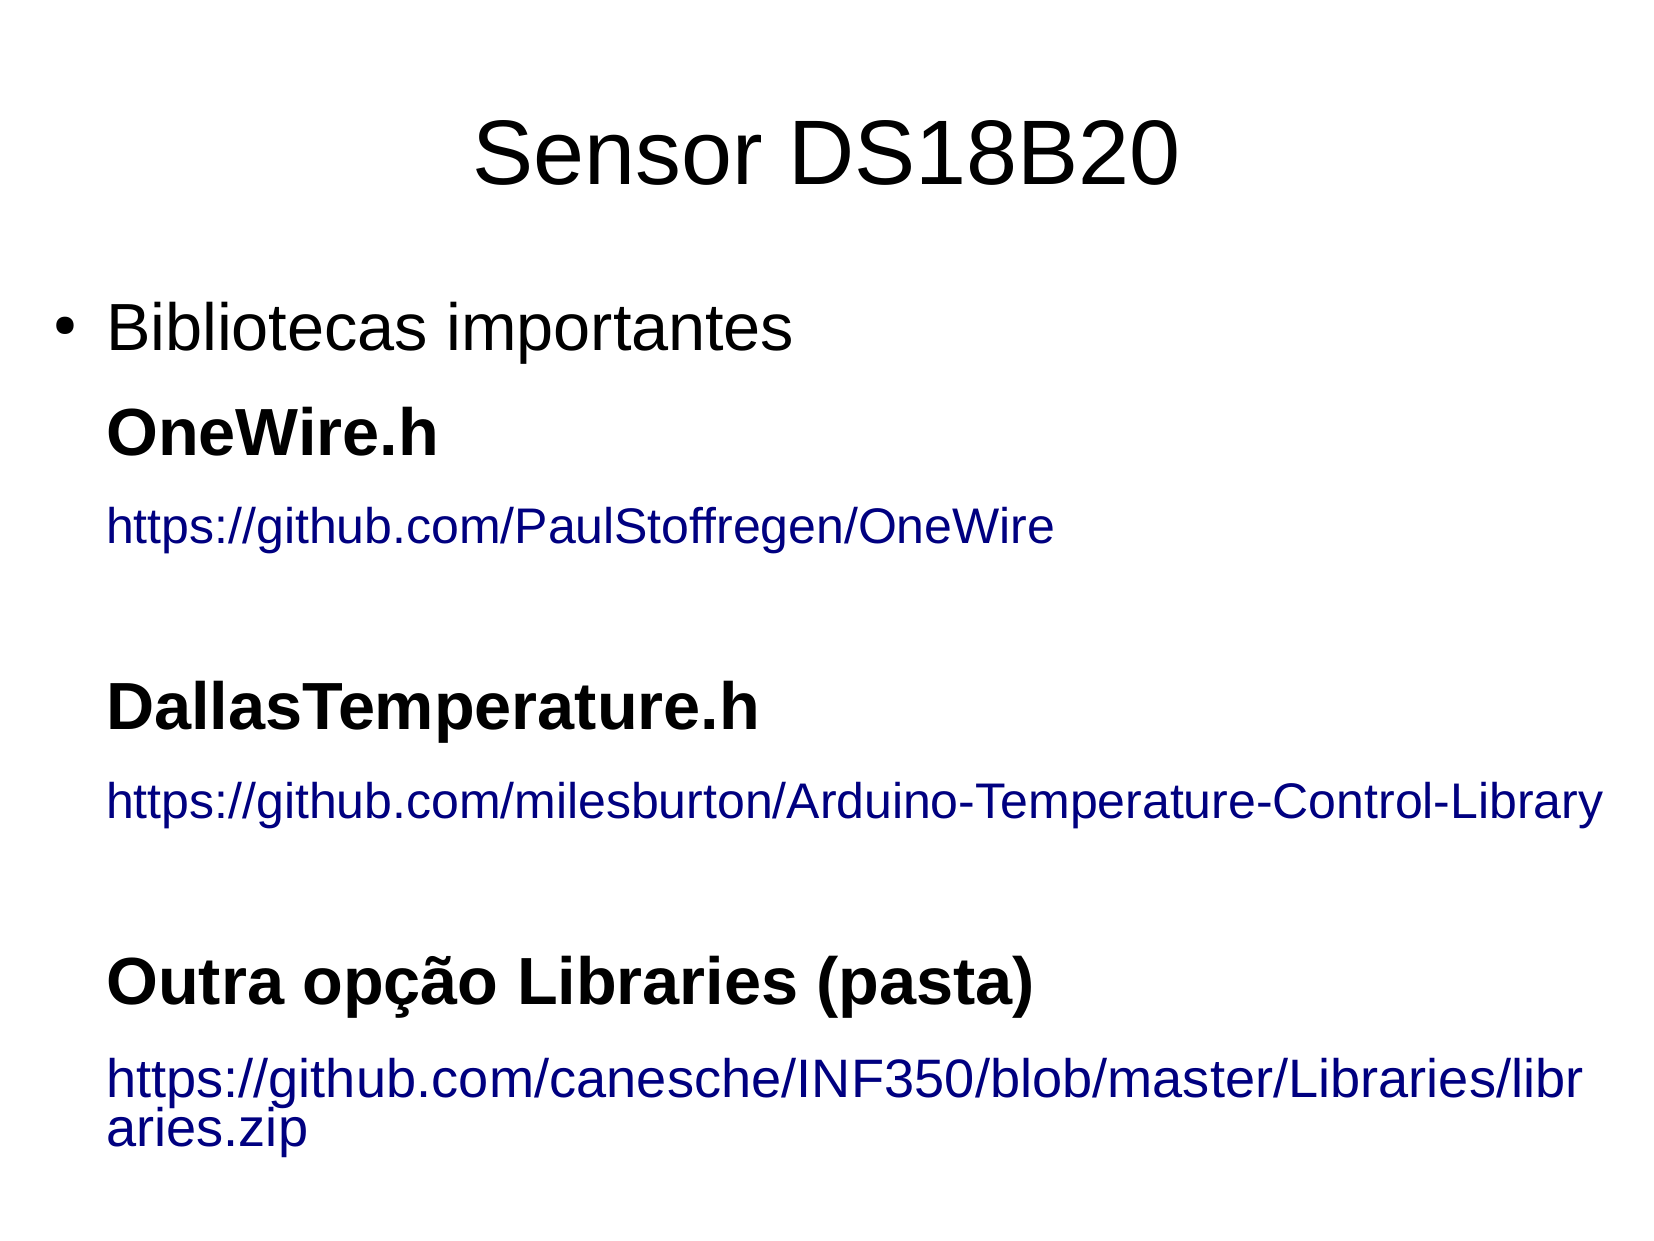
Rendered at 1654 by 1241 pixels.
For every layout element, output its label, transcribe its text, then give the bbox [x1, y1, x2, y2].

list Bibliotecas importantes OneWire.h https://github.com/PaulStoffregen/OneWire DallasTemperature.h https://github.com/milesburton/Arduino-Temperature-Control-Library Outra opção Libraries (pasta) https://github.com/canesche/INF350/blob/master/Libraries/libraries.zip [35, 290, 1607, 1158]
title Sensor DS18B20 [82, 49, 1571, 257]
